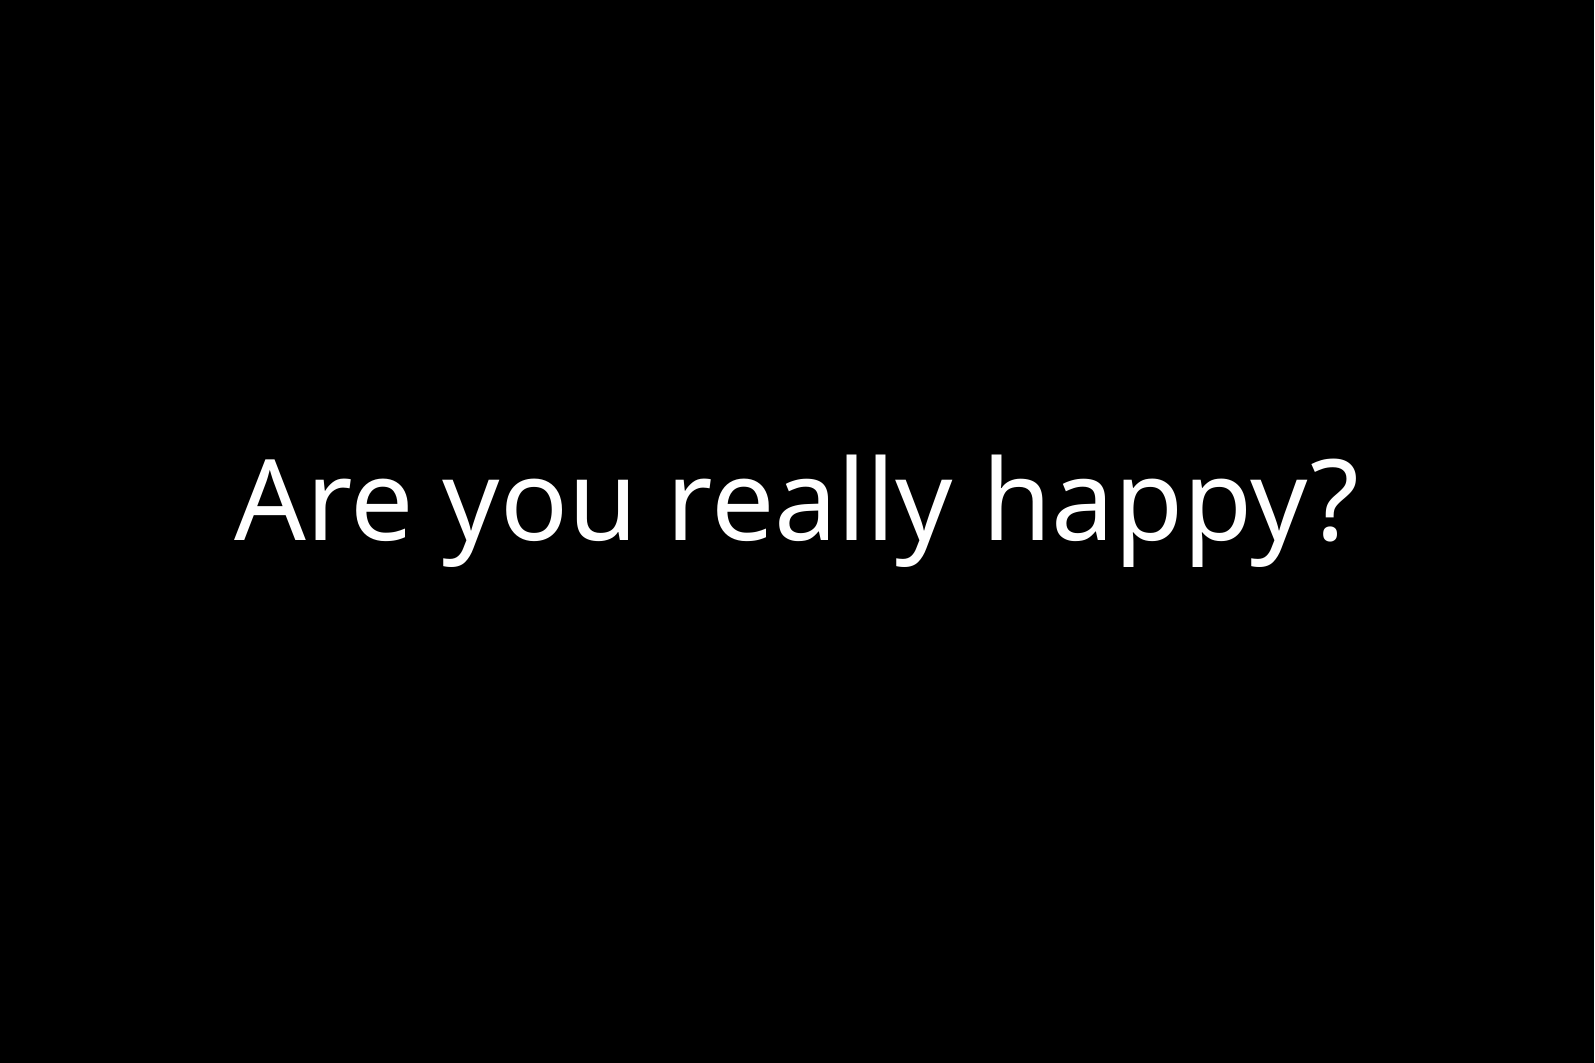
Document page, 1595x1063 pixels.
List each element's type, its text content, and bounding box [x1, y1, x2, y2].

subtitle Are you really happy? [79, 42, 1515, 951]
